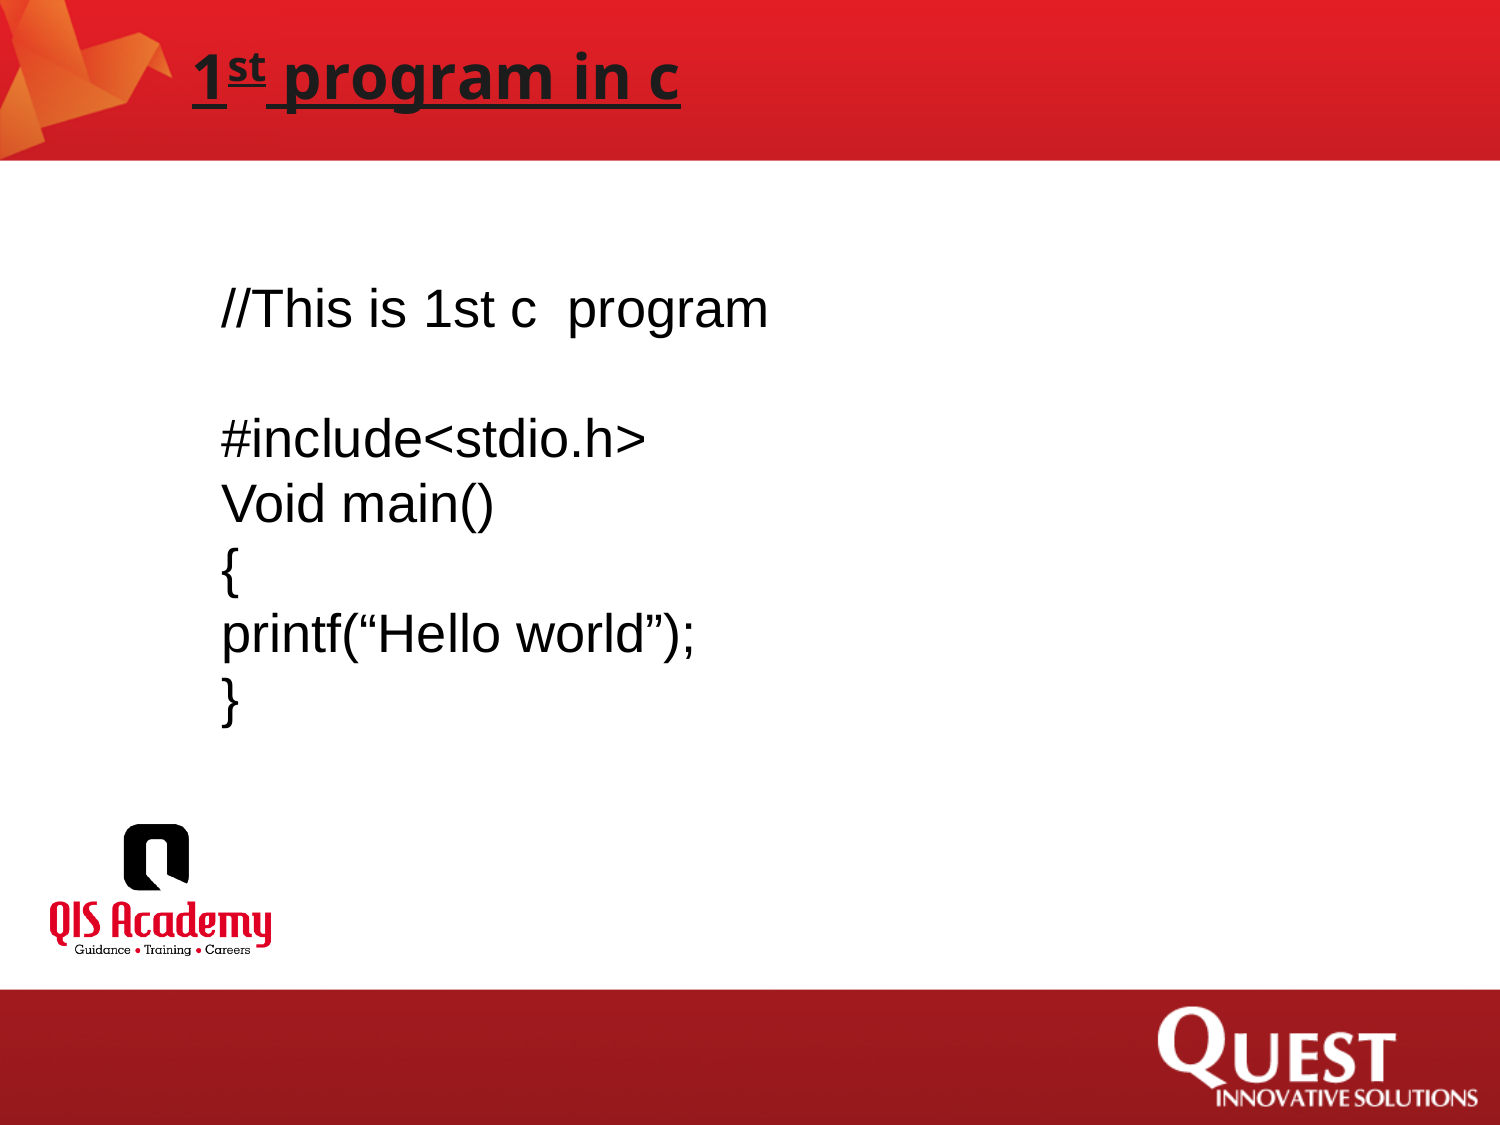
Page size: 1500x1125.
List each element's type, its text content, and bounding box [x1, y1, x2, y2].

text_box //This is 1st c program #include<stdio.h> Void main() { printf(“Hello world”); } [206, 265, 916, 857]
title 1st program in c [177, 29, 799, 156]
